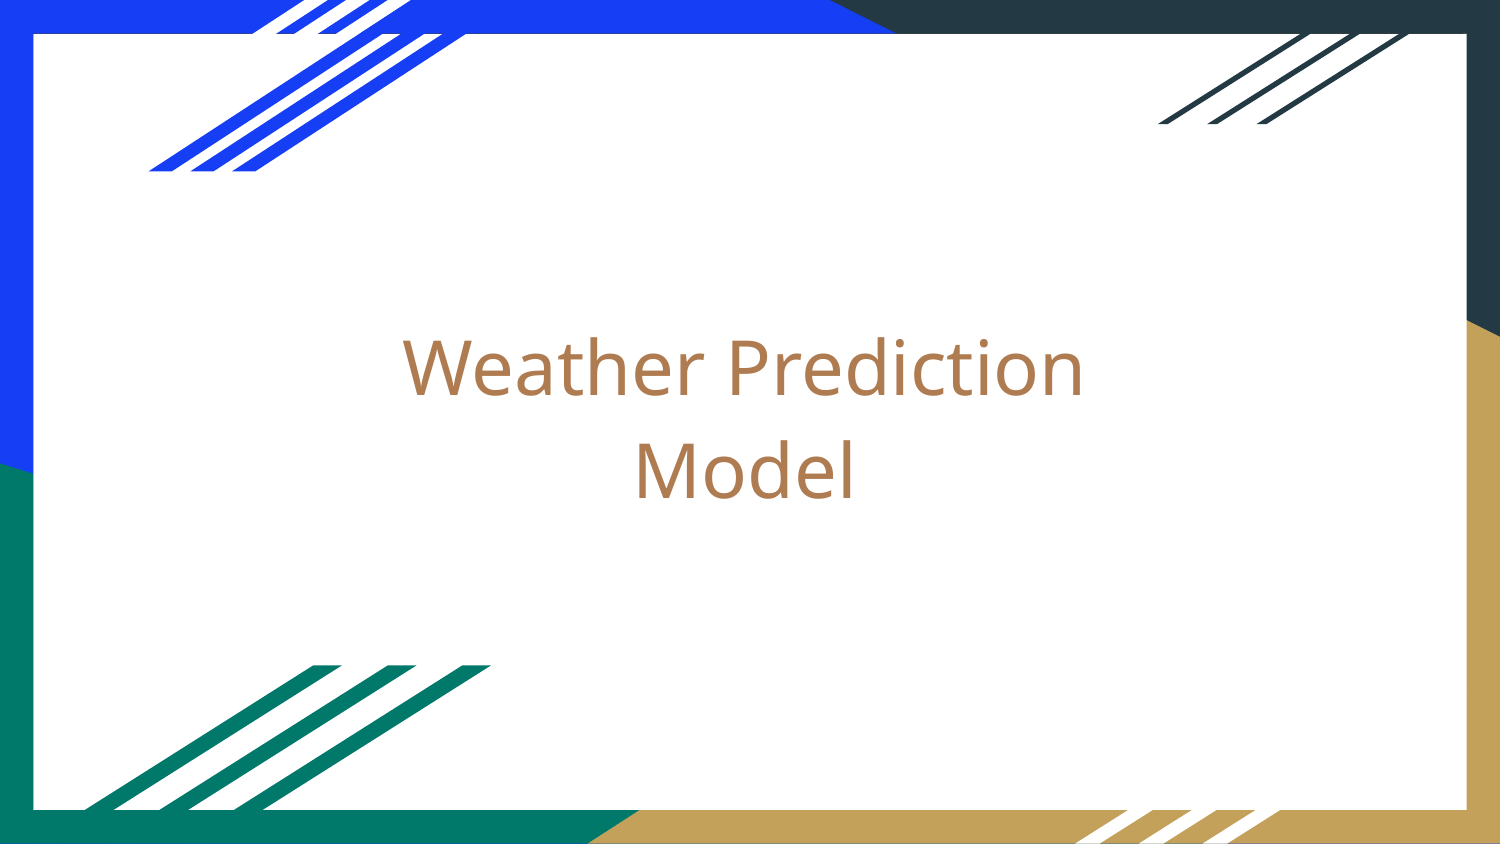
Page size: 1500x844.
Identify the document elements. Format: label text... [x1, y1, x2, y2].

title Weather Prediction Model [304, 298, 1185, 537]
